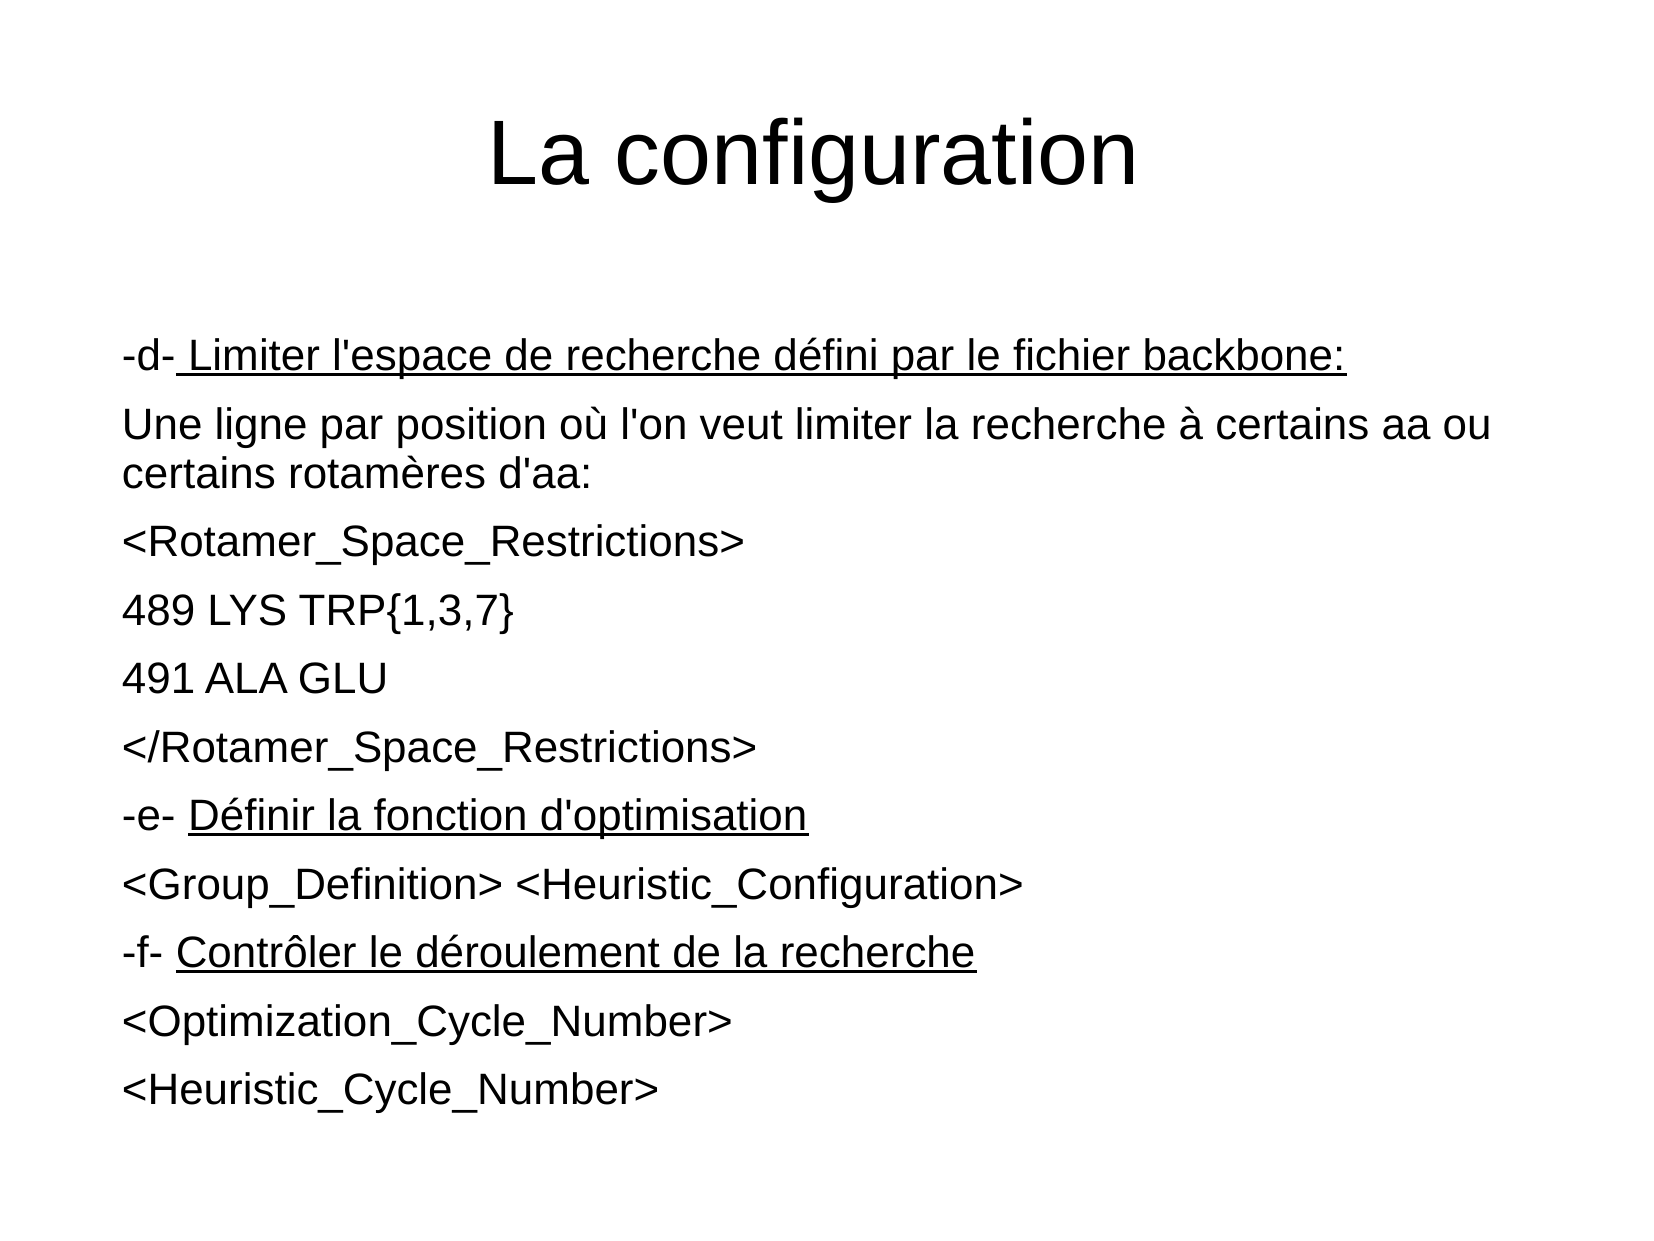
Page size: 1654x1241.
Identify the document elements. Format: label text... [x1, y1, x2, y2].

list -d- Limiter l'espace de recherche défini par le fichier backbone: Une ligne par position où l'on veut limiter la recherche à certains aa ou certains rotamères d'aa: <Rotamer_Space_Restrictions> 489 LYS TRP{1,3,7} 491 ALA GLU </Rotamer_Space_Restrictions> -e- Définir la fonction d'optimisation <Group_Definition> <Heuristic_Configuration> -f- Contrôler le déroulement de la recherche <Optimization_Cycle_Number> <Heuristic_Cycle_Number> [75, 262, 1564, 1119]
title La configuration [82, 56, 1571, 250]
